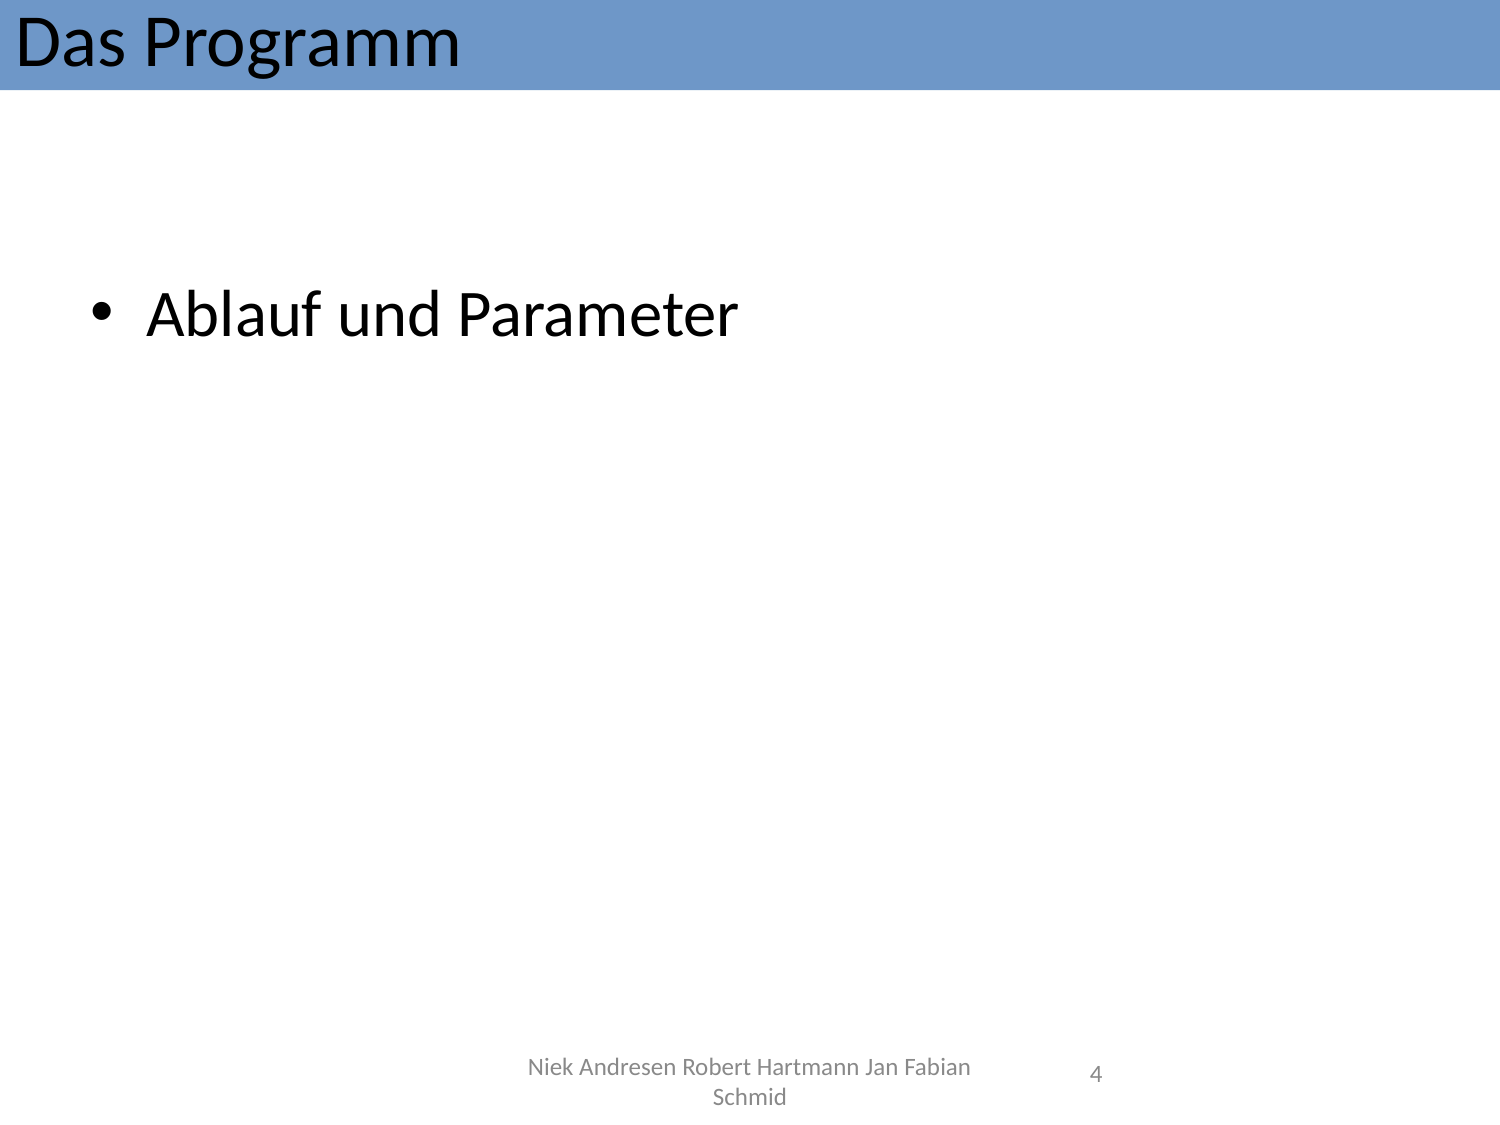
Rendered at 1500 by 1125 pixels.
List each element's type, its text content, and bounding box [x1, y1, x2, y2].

text_box <Nummer> [1074, 1042, 1426, 1103]
list Ablauf und Parameter [75, 262, 1426, 1005]
text_box Das Programm [0, 0, 1500, 91]
text_box Niek Andresen Robert Hartmann Jan Fabian Schmid [512, 1042, 988, 1103]
